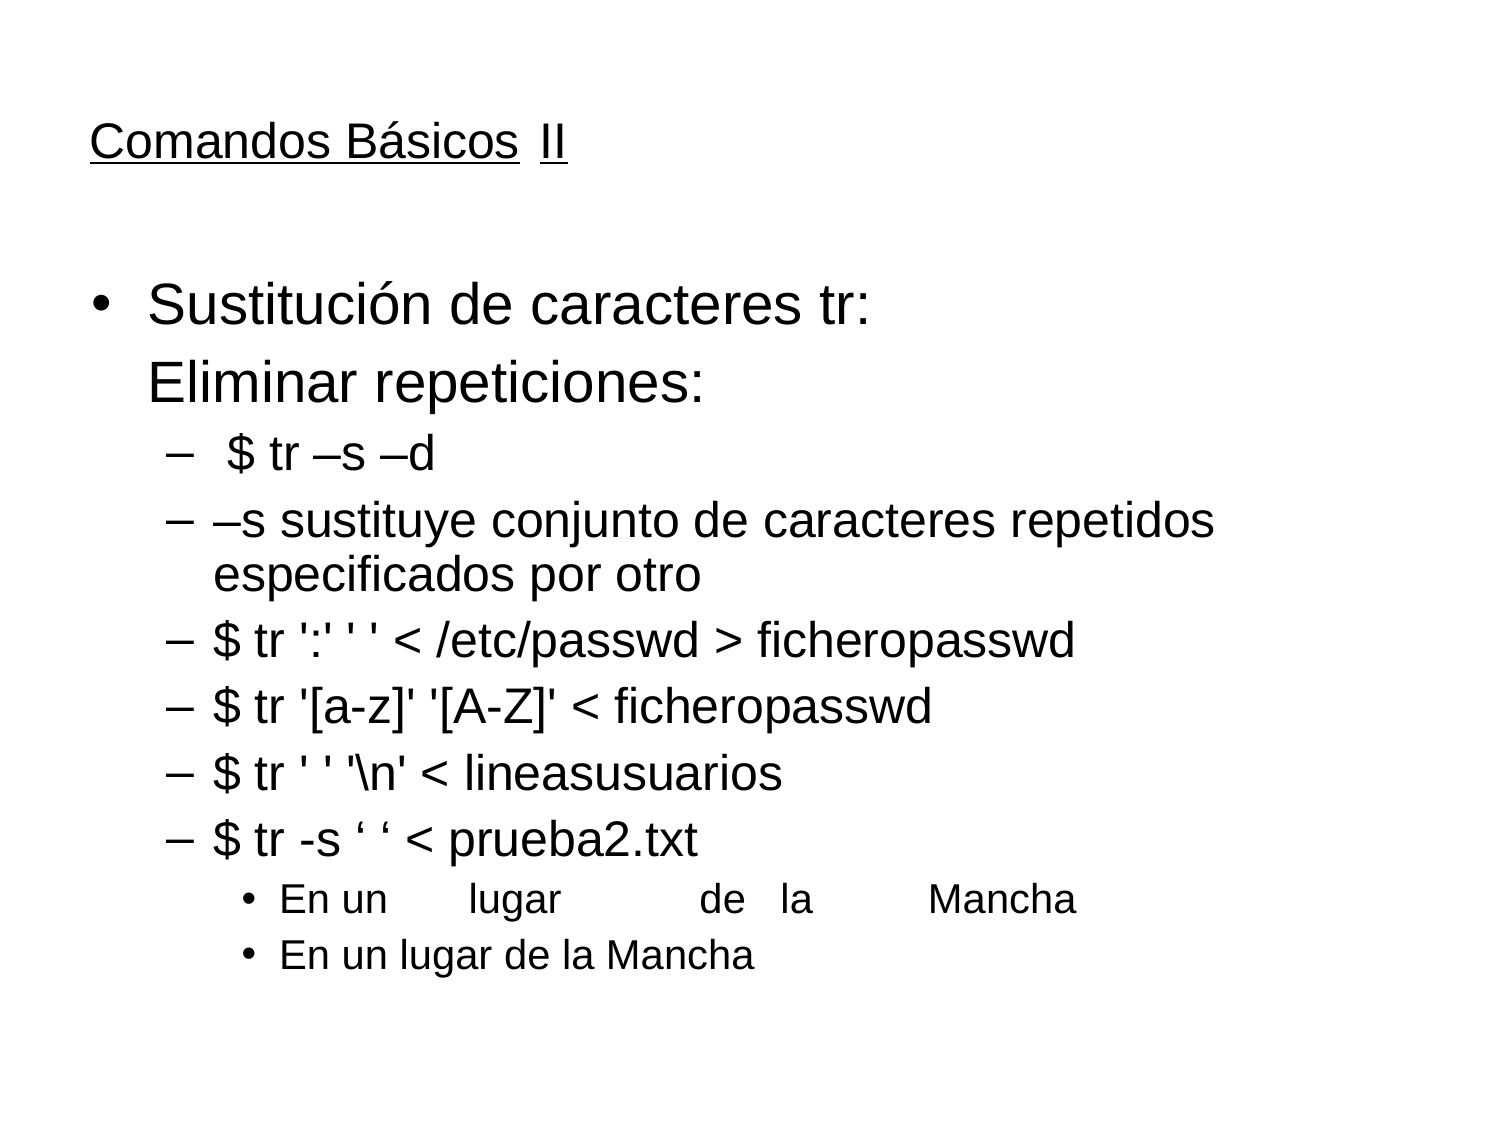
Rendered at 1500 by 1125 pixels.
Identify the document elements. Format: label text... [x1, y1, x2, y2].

title Comandos Básicos II [75, 45, 1426, 233]
list Sustitución de caracteres tr: Eliminar repeticiones: $ tr –s –d –s sustituye conjunto de caracteres repetidos especificados por otro $ tr ':' ' ' < /etc/passwd > ficheropasswd $ tr '[a-z]' '[A-Z]' < ficheropasswd $ tr ' ' '\n' < lineasusuarios $ tr -s ‘ ‘ < prueba2.txt En un lugar de la Mancha En un lugar de la Mancha [76, 267, 1427, 1010]
